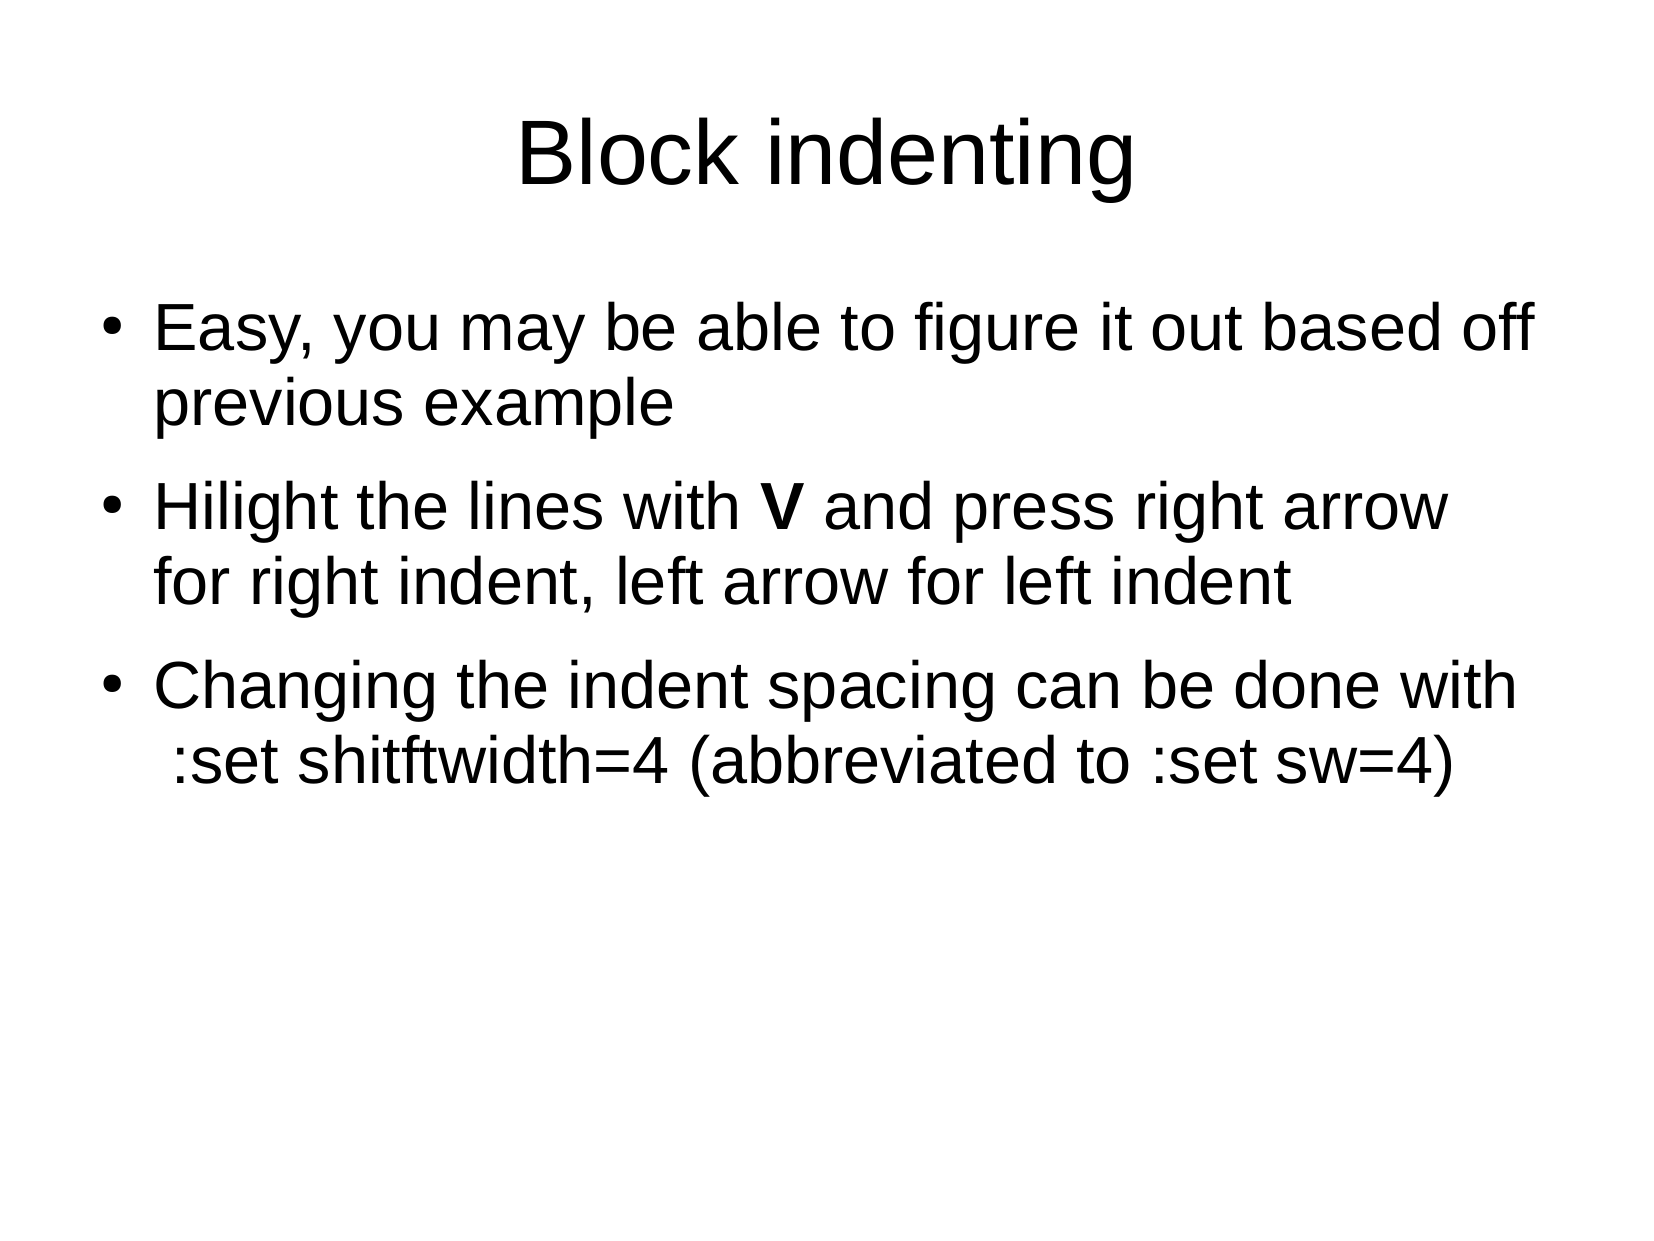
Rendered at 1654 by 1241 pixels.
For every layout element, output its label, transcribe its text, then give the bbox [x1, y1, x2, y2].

list Easy, you may be able to figure it out based off previous example Hilight the lines with V and press right arrow for right indent, left arrow for left indent Changing the indent spacing can be done with :set shitftwidth=4 (abbreviated to :set sw=4) [82, 290, 1538, 1010]
title Block indenting [82, 49, 1571, 257]
